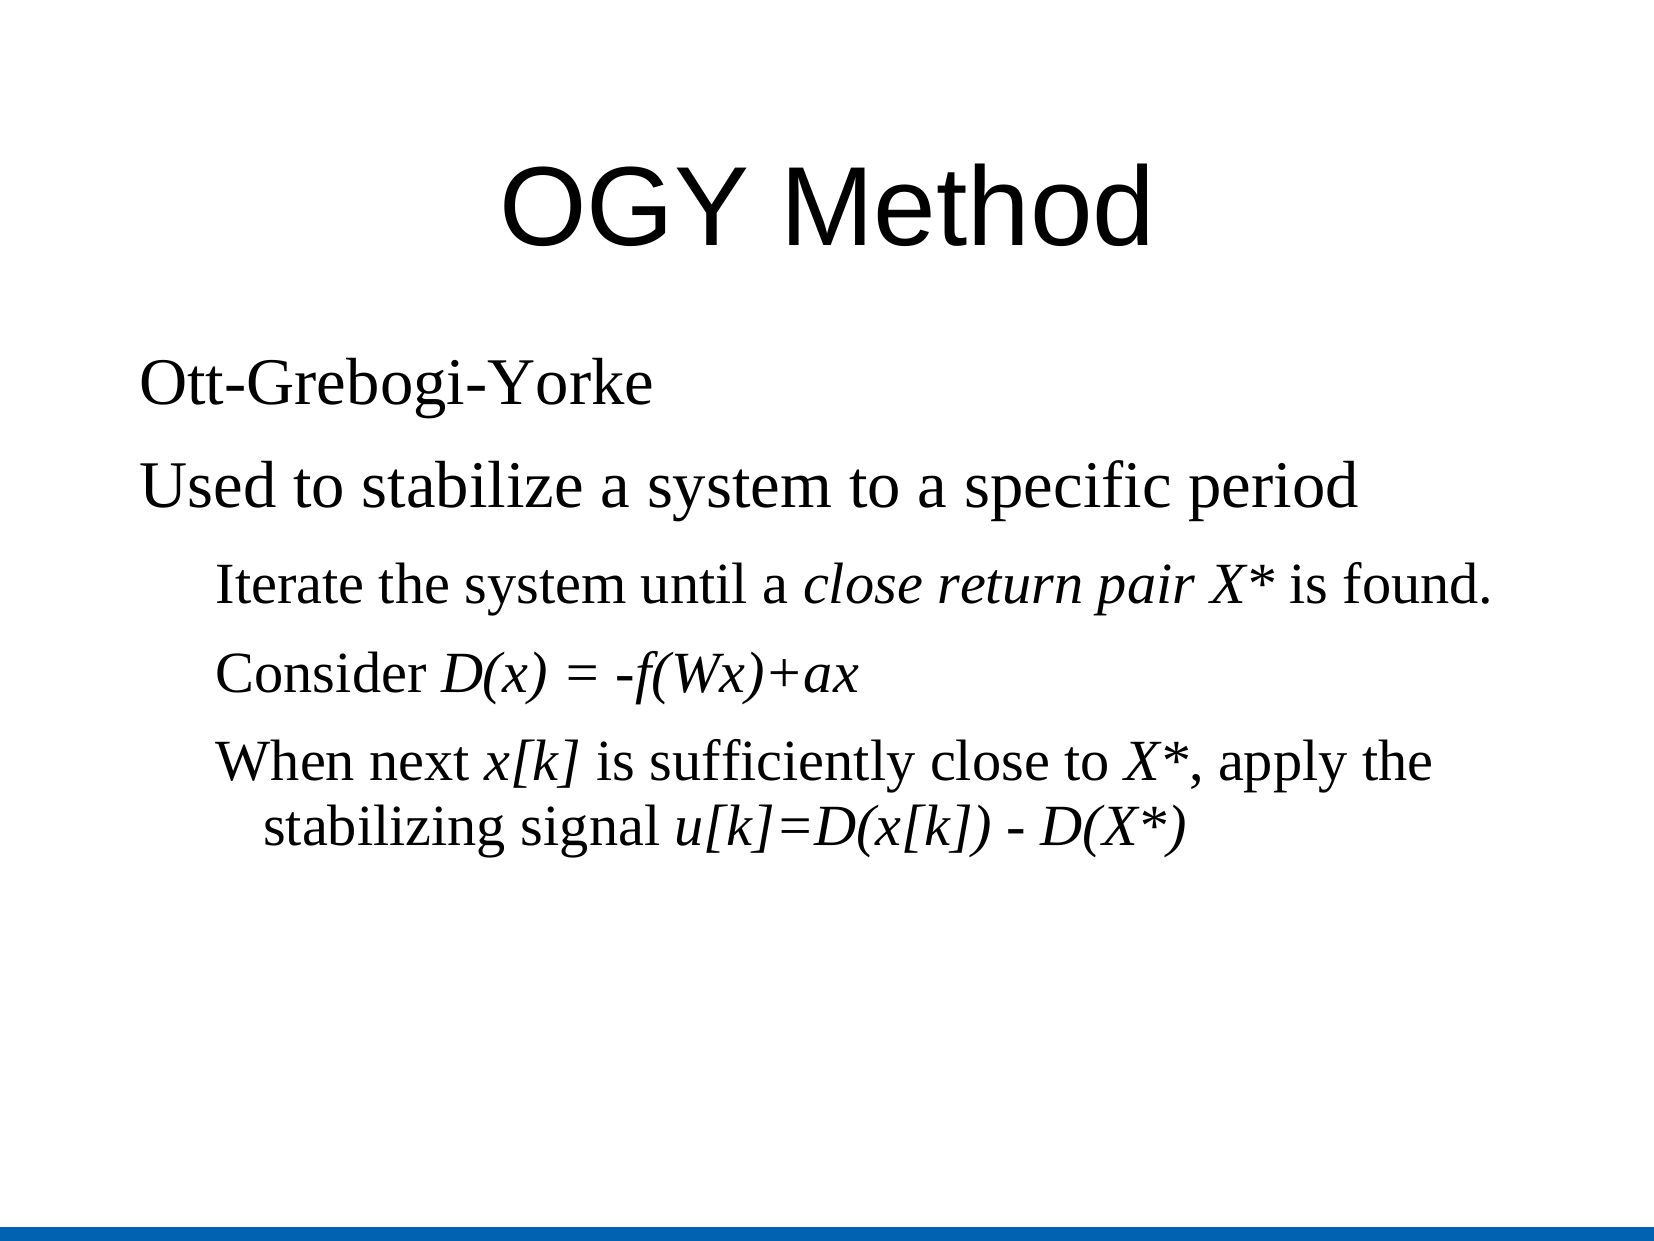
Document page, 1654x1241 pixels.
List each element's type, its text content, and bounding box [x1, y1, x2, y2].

title OGY Method [121, 102, 1533, 311]
list Ott-Grebogi-Yorke Used to stabilize a system to a specific period Iterate the system until a close return pair X* is found. Consider D(x) = -f(Wx)+ax When next x[k] is sufficiently close to X*, apply the stabilizing signal u[k]=D(x[k]) - D(X*) [121, 344, 1533, 1127]
